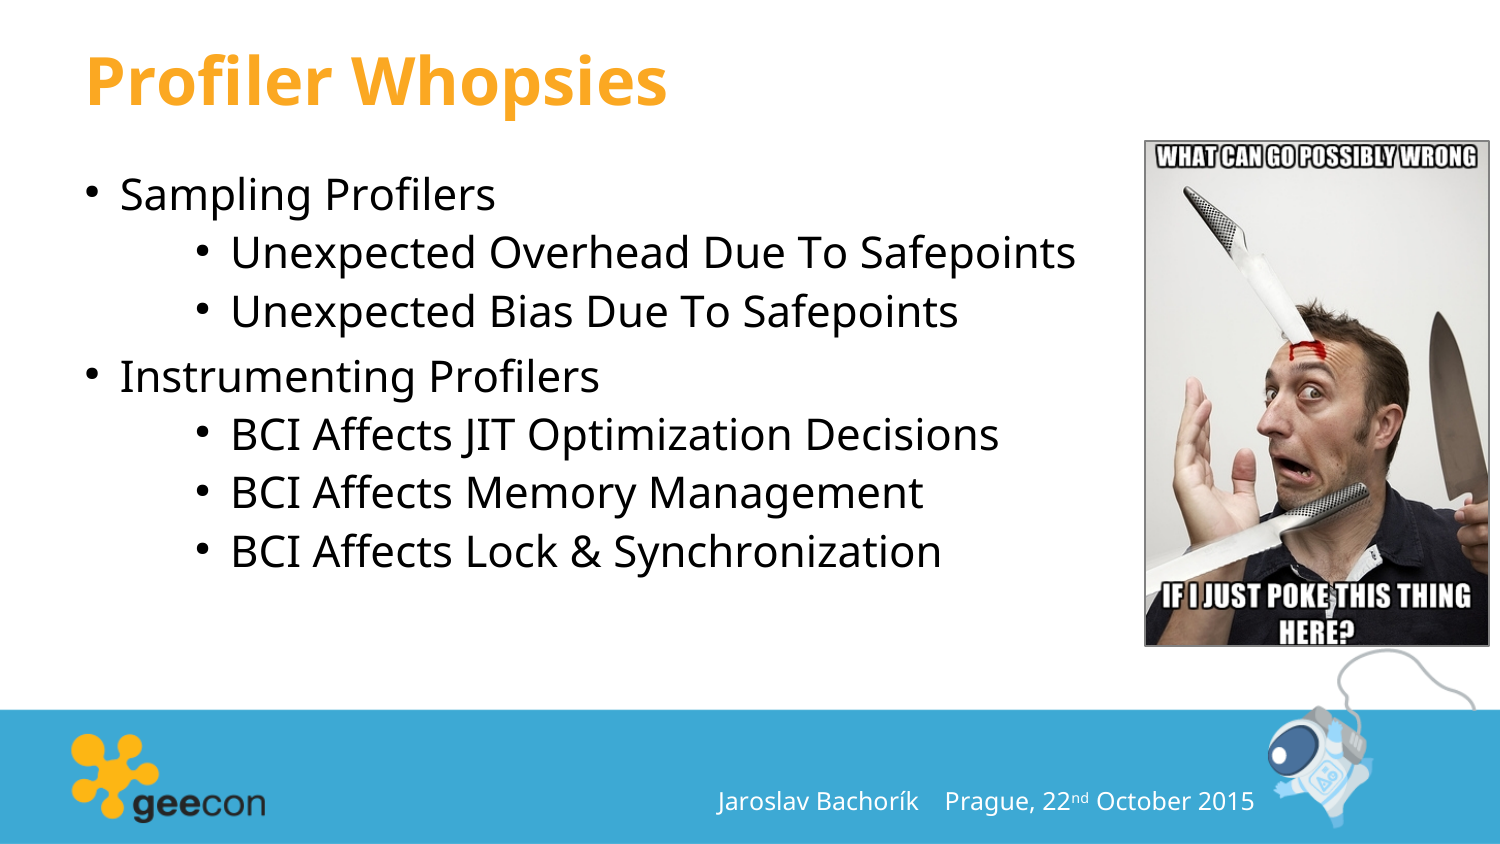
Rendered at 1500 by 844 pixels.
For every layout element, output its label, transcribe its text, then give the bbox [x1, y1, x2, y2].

picture [0, 0, 1500, 844]
title Profiler Whopsies [75, 33, 1426, 161]
text_box Jaroslav Bachorík Prague, 22nd October 2015 [442, 778, 1270, 824]
list Sampling Profilers Unexpected Overhead Due To Safepoints Unexpected Bias Due To Safepoints Instrumenting Profilers BCI Affects JIT Optimization Decisions BCI Affects Memory Management BCI Affects Lock & Synchronization [75, 161, 1144, 623]
